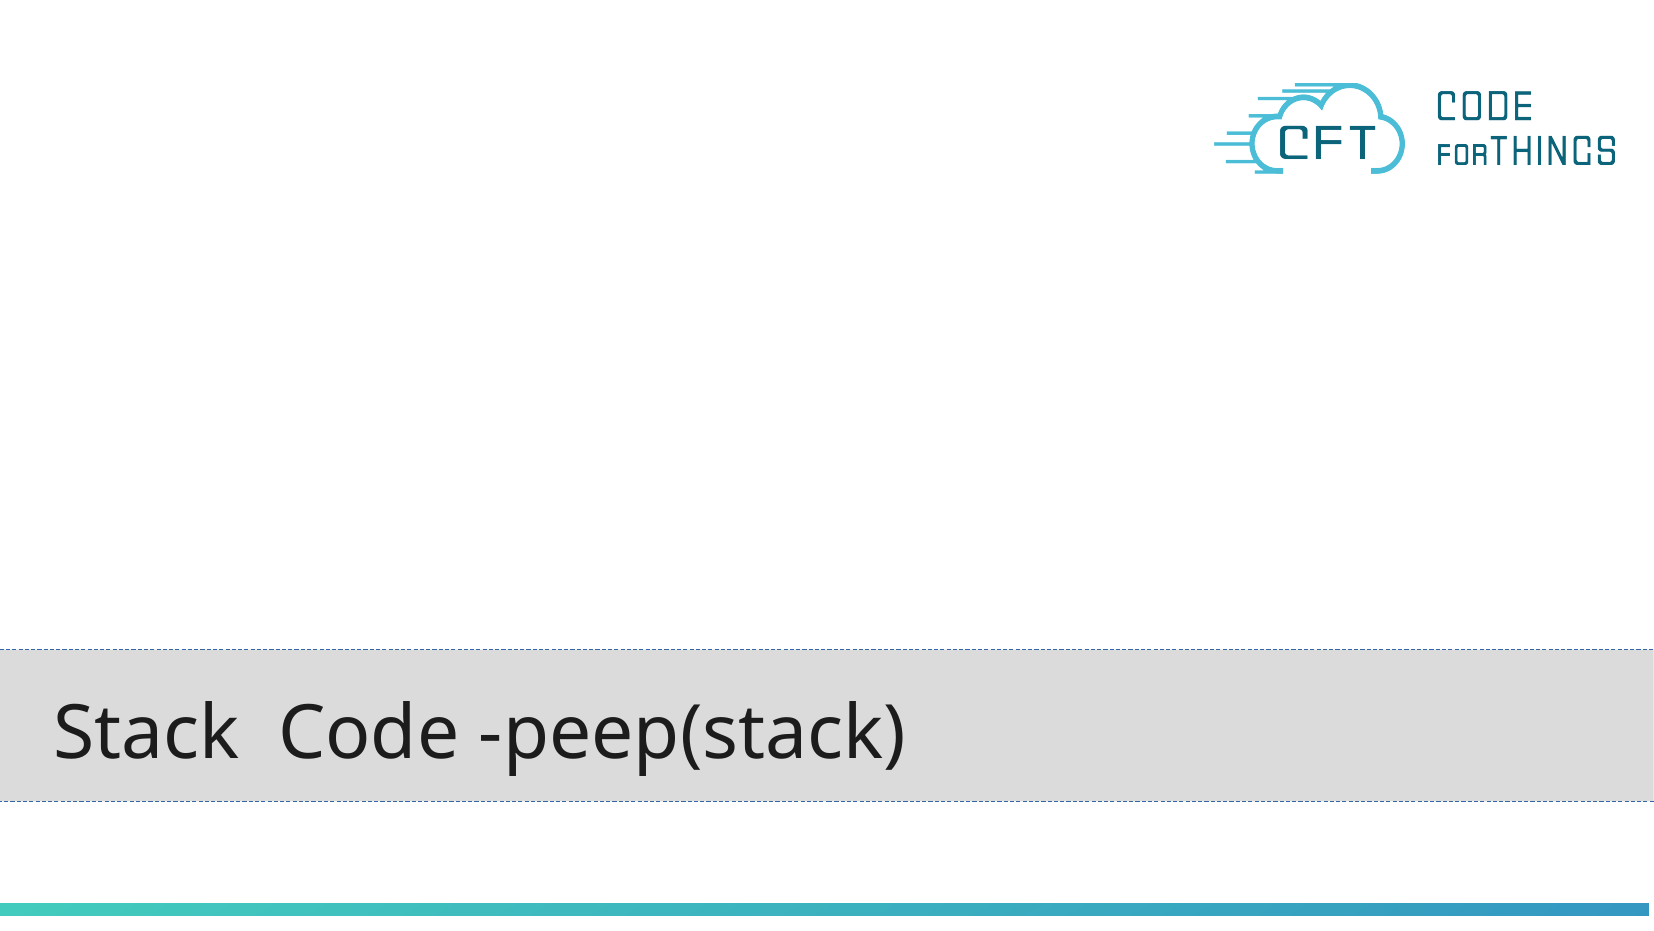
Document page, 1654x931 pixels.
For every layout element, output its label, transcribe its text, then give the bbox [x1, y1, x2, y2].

title Stack Code -peep(stack) [53, 626, 1642, 832]
picture [1214, 83, 1615, 174]
